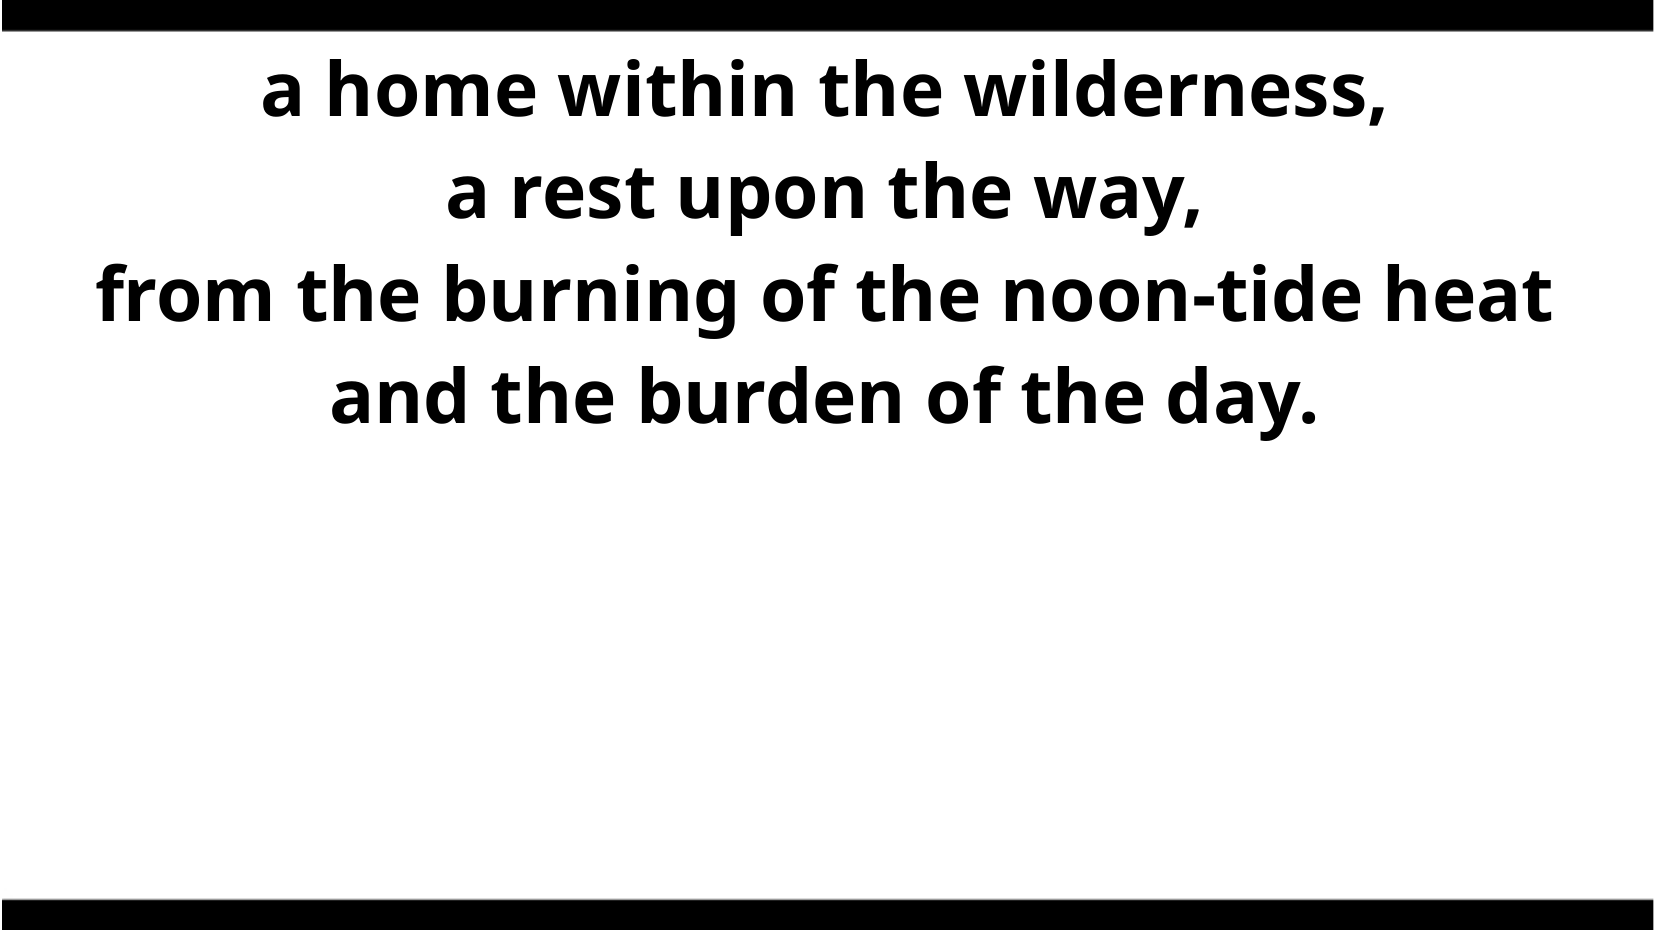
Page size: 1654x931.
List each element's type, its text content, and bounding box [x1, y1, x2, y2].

picture [2, 0, 1654, 930]
text_box a home within the wilderness, a rest upon the way, from the burning of the noon-tide heat and the burden of the day. [75, 28, 1576, 443]
